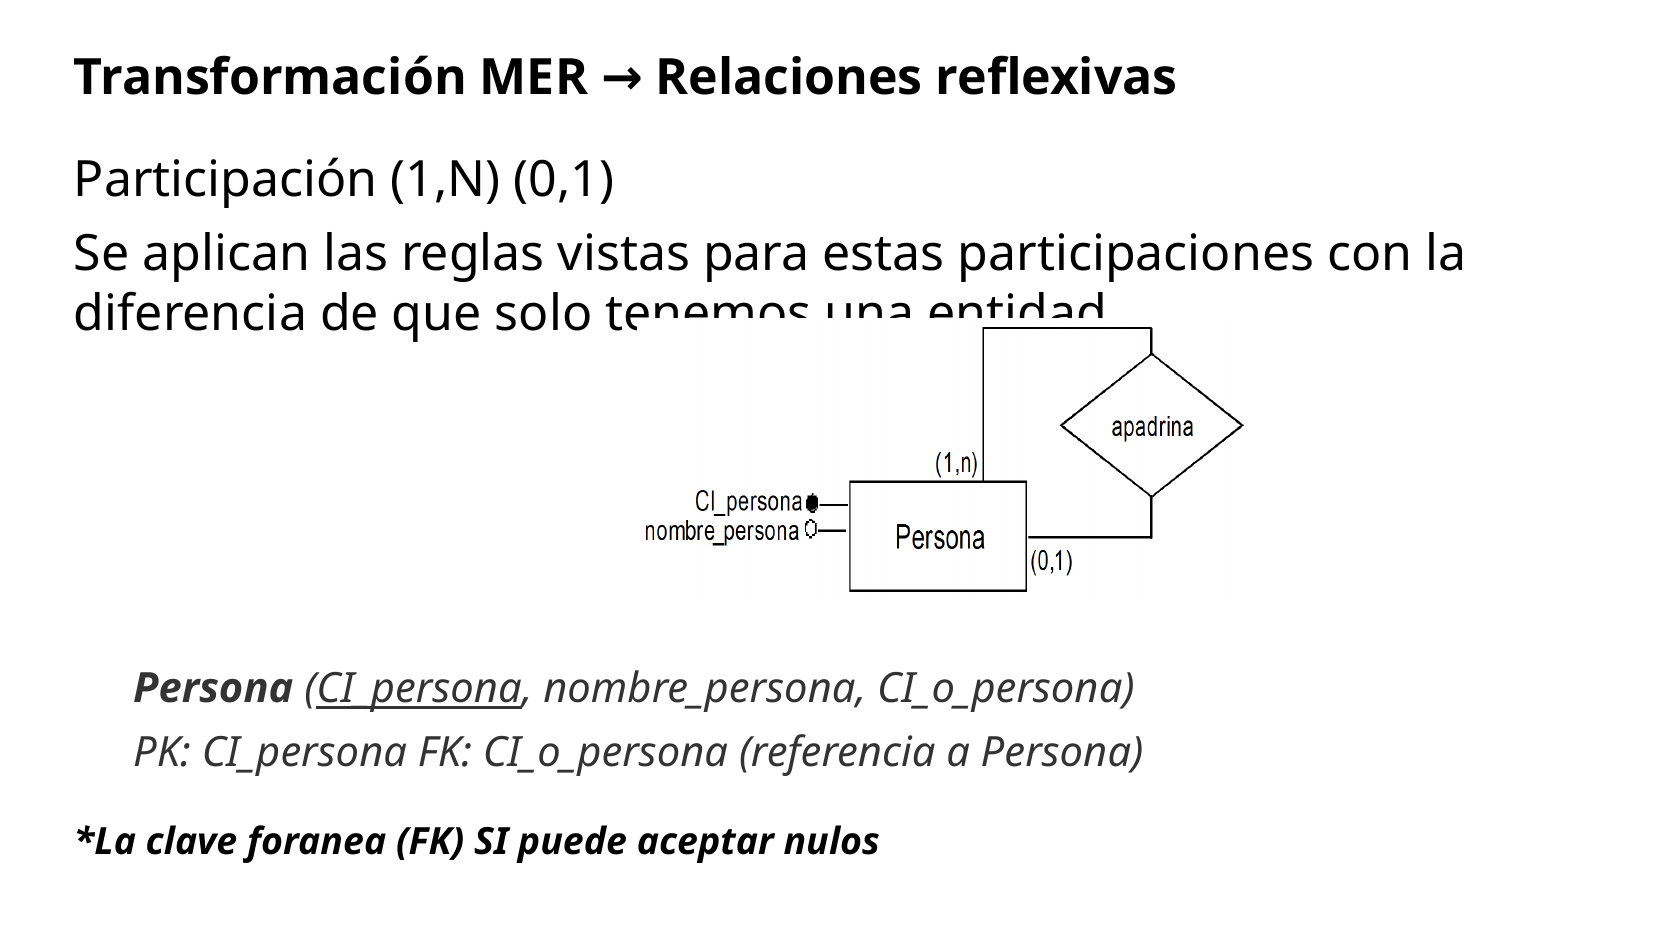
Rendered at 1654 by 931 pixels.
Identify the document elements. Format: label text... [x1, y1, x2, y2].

picture [637, 318, 1252, 604]
text_box Transformación MER → Relaciones reflexivas Participación (1,N) (0,1) Se aplican las reglas vistas para estas participaciones con la diferencia de que solo tenemos una entidad. Persona (CI_persona, nombre_persona, CI_o_persona) PK: CI_persona FK: CI_o_persona (referencia a Persona) *La clave foranea (FK) SI puede aceptar nulos [59, 37, 1646, 815]
